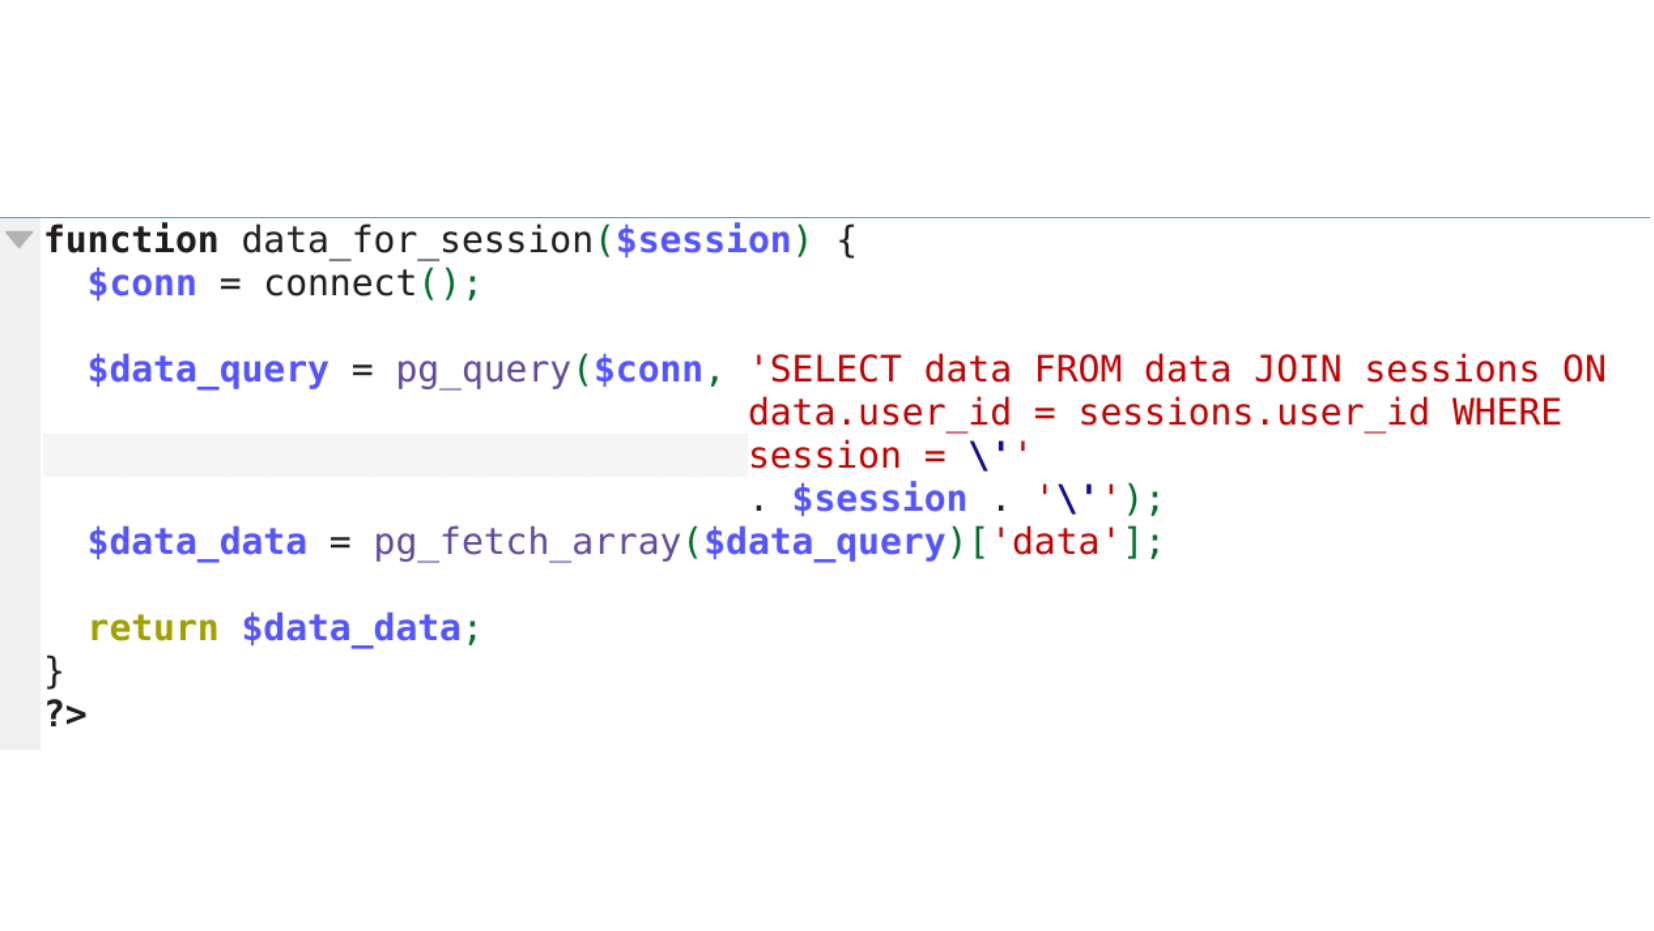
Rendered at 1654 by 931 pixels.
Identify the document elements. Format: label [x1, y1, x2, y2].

picture [0, 217, 1650, 750]
